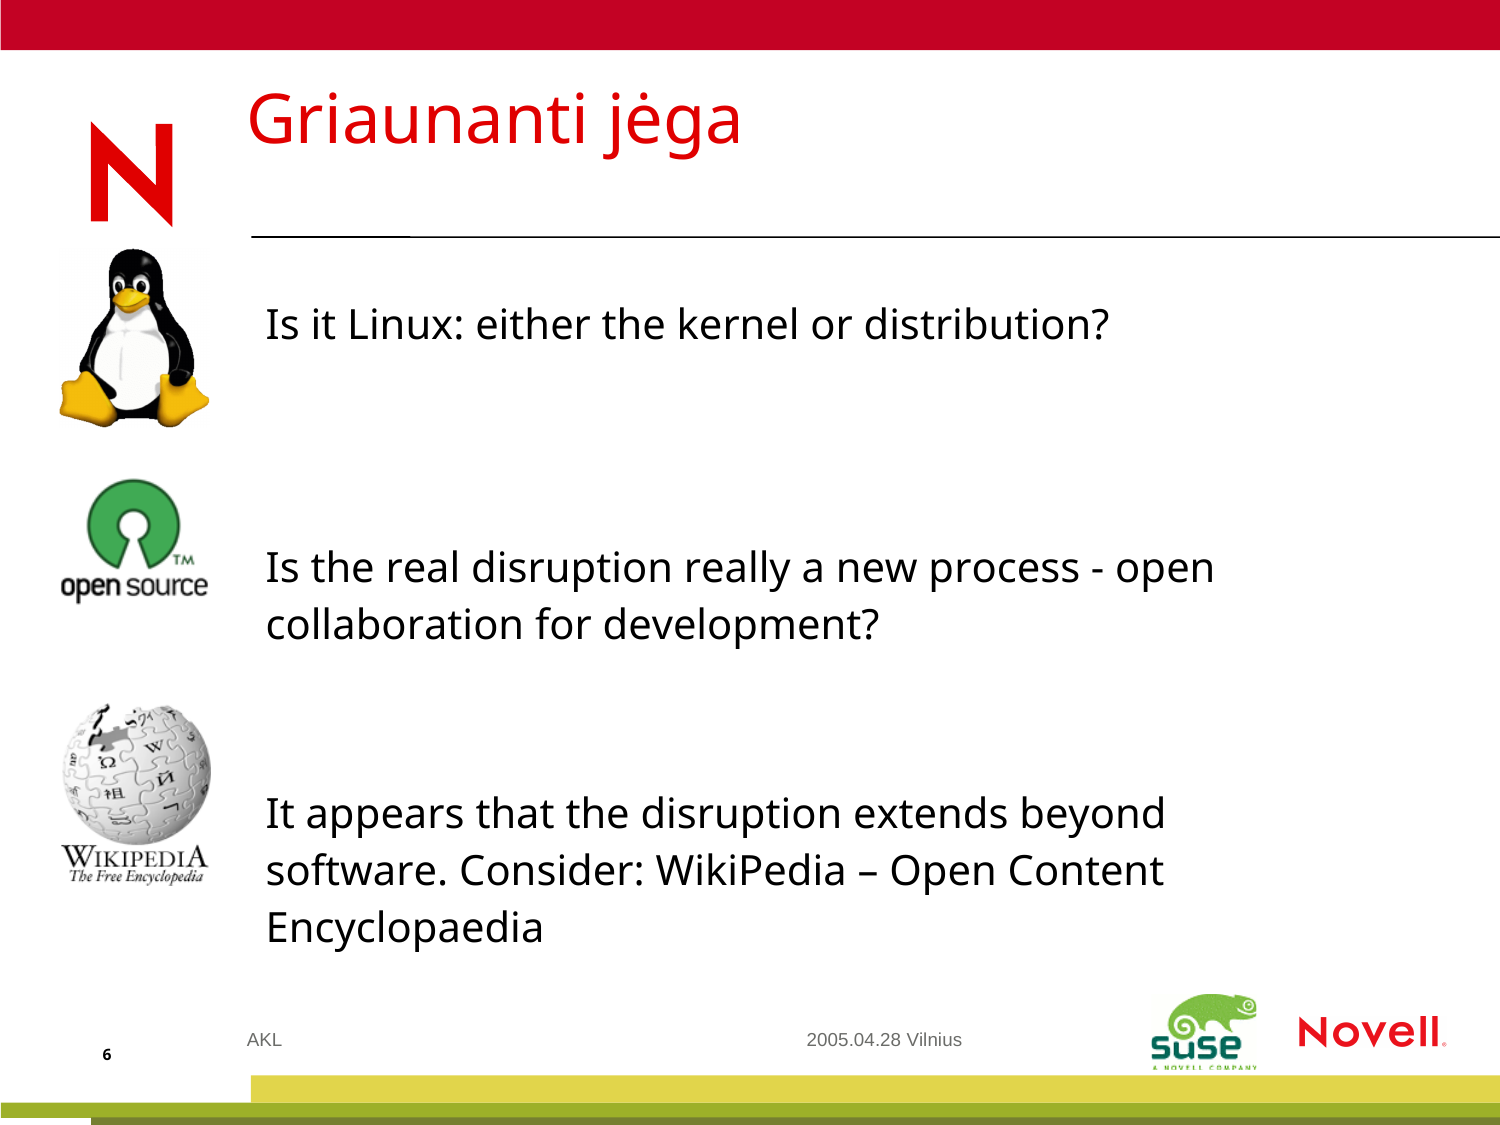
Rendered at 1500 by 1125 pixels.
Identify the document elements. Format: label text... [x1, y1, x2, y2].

picture [60, 477, 211, 608]
picture [59, 248, 210, 428]
title Griaunanti jėga where is it now? [246, 68, 1409, 231]
list Is it Linux: either the kernel or distribution? Is the real disruption really a new process - open collaboration for development? It appears that the disruption extends beyond software. Consider: WikiPedia – Open Content Encyclopaedia [265, 295, 1329, 1008]
picture [1299, 1016, 1447, 1048]
picture [60, 701, 211, 886]
